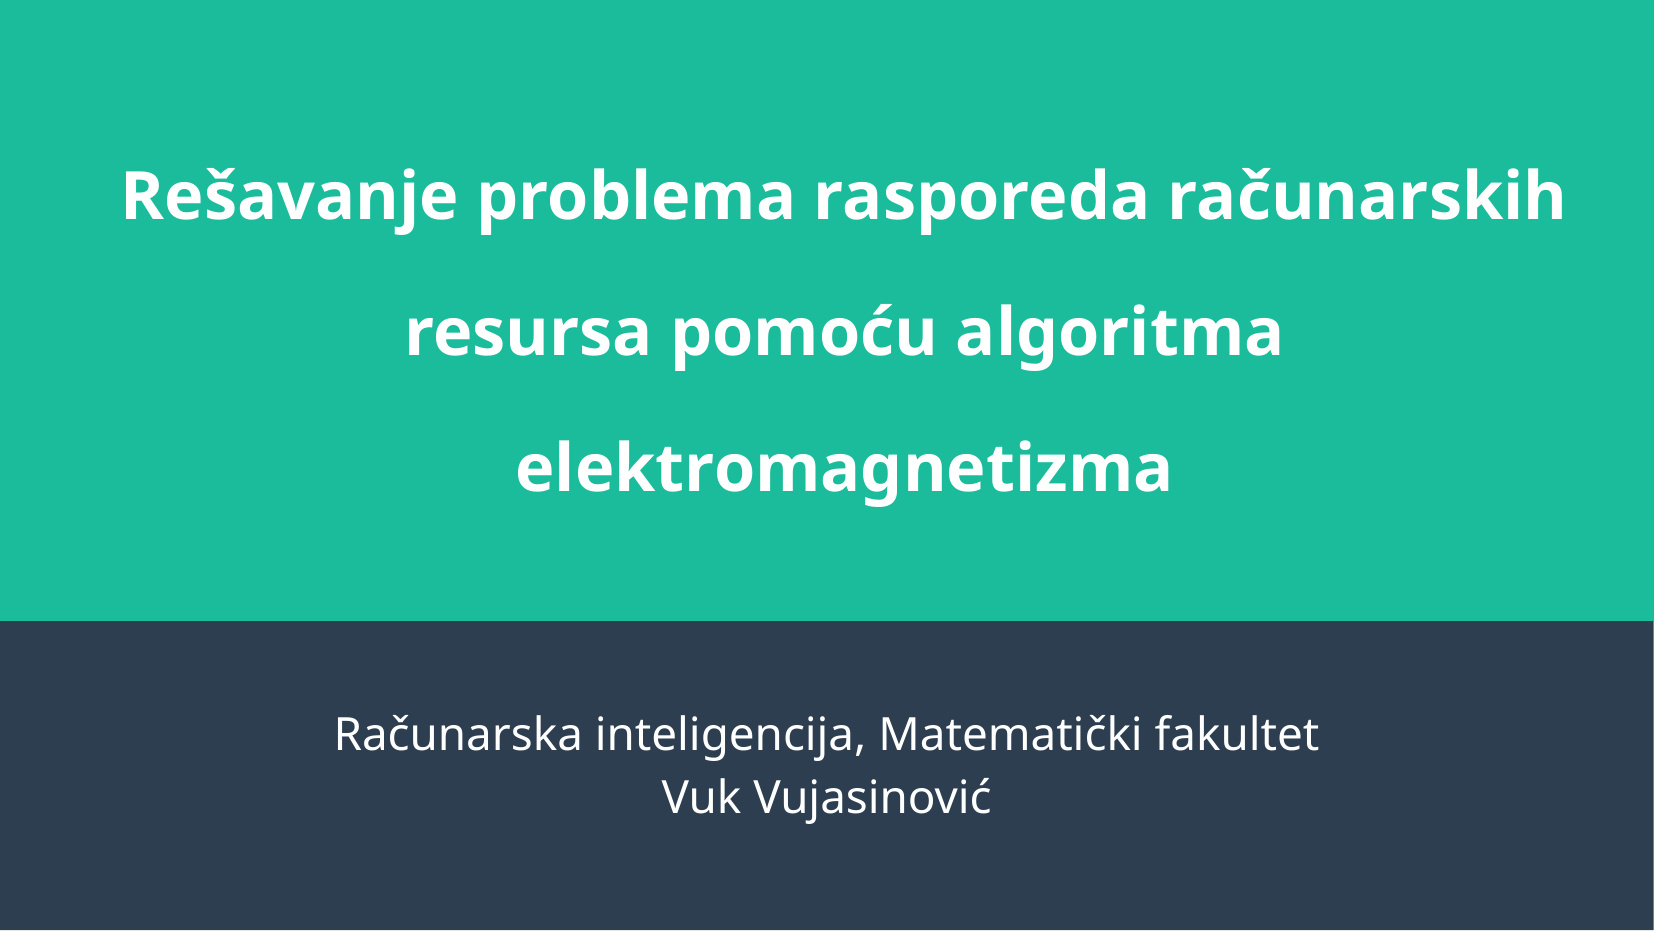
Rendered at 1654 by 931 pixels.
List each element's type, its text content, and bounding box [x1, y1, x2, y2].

subtitle Računarska inteligencija, Matematički fakultet Vuk Vujasinović [59, 642, 1595, 886]
title Rešavanje problema rasporeda računarskih resursa pomoću algoritma elektromagnetizma [77, 131, 1613, 482]
